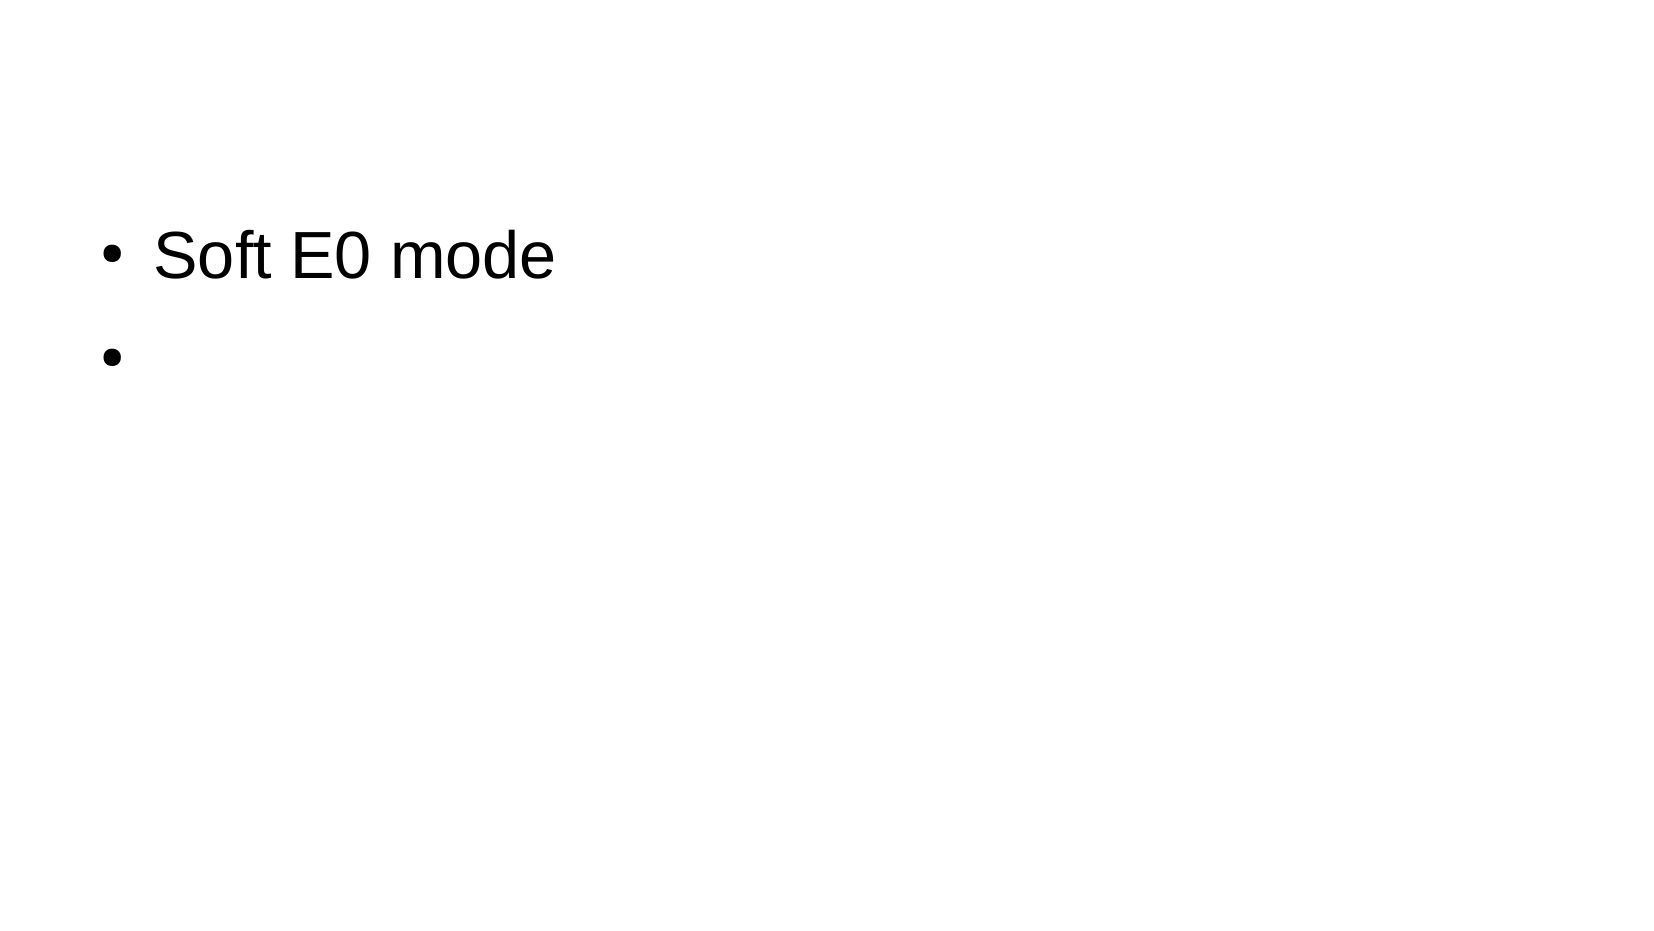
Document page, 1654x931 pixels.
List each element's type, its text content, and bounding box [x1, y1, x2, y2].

list Soft E0 mode [82, 217, 1571, 758]
